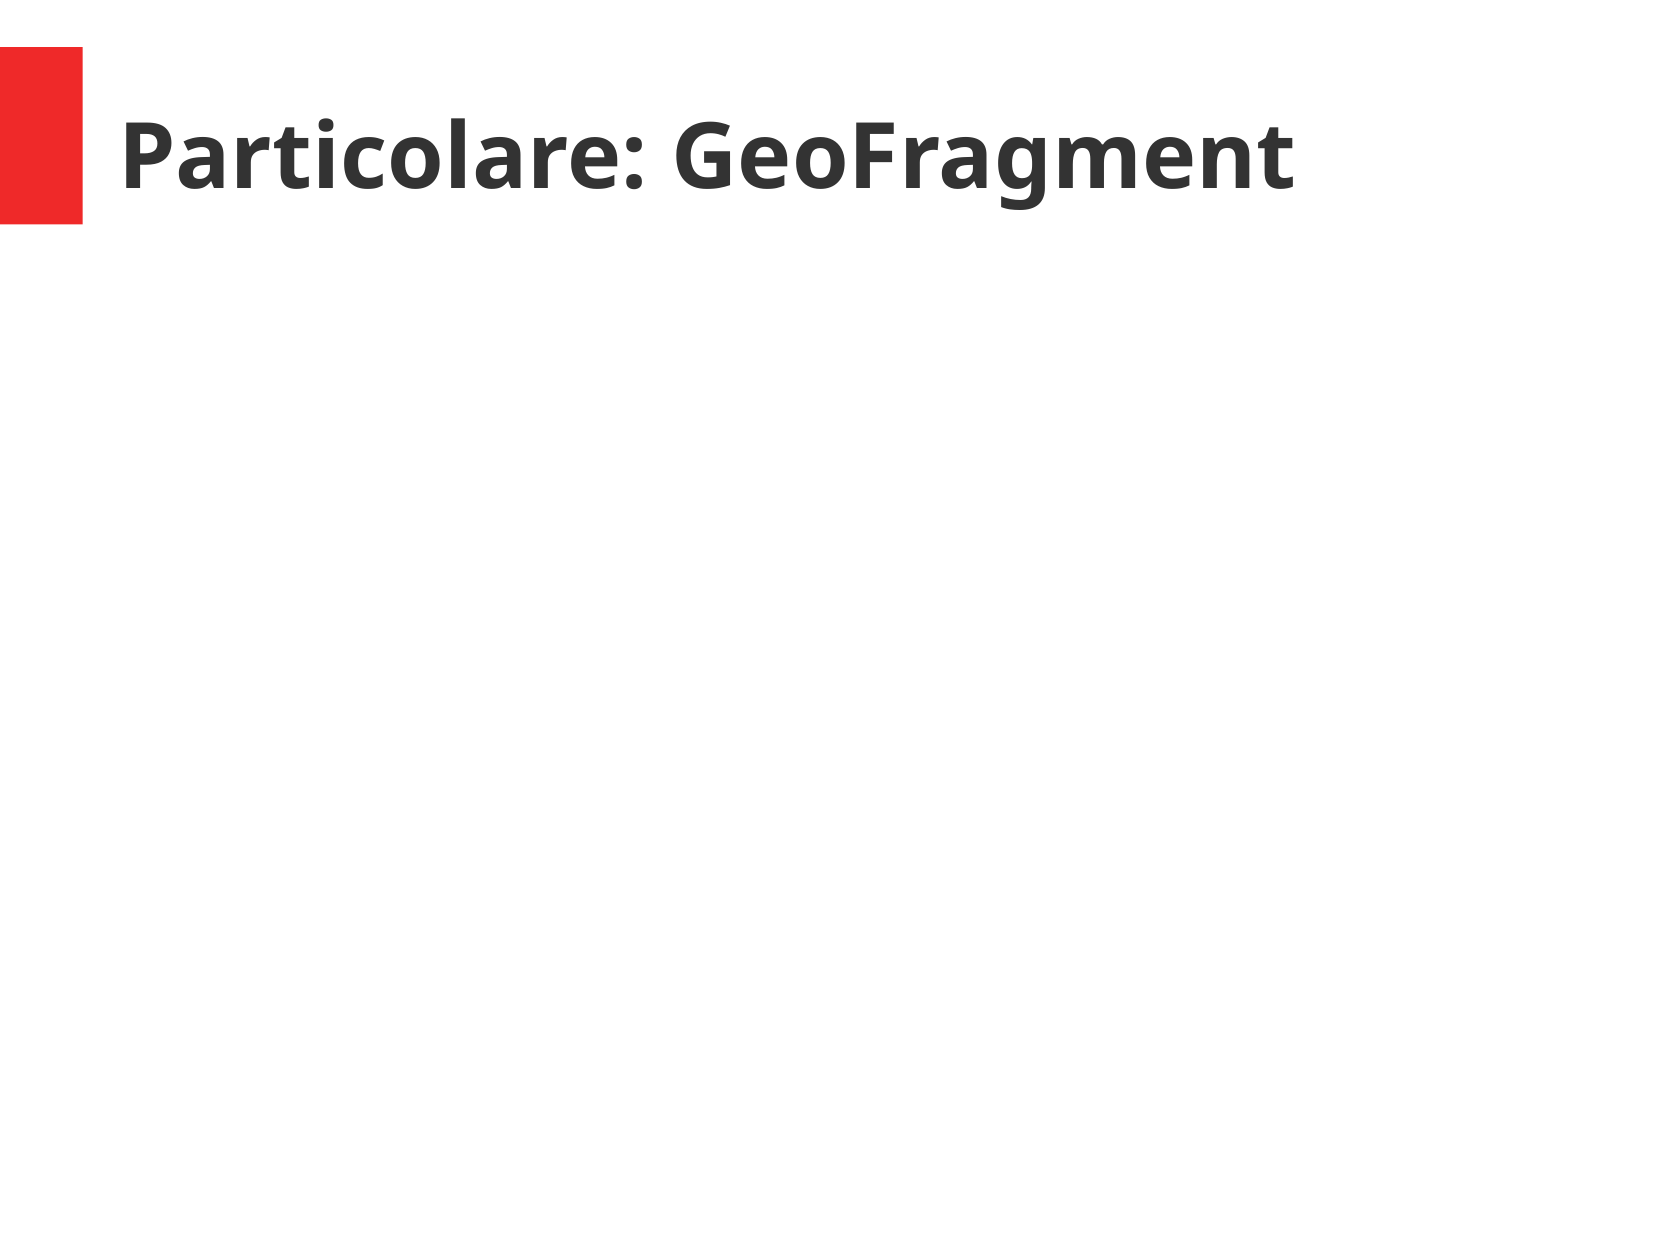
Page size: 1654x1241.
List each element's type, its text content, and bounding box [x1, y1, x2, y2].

title Particolare: GeoFragment [118, 49, 1571, 257]
